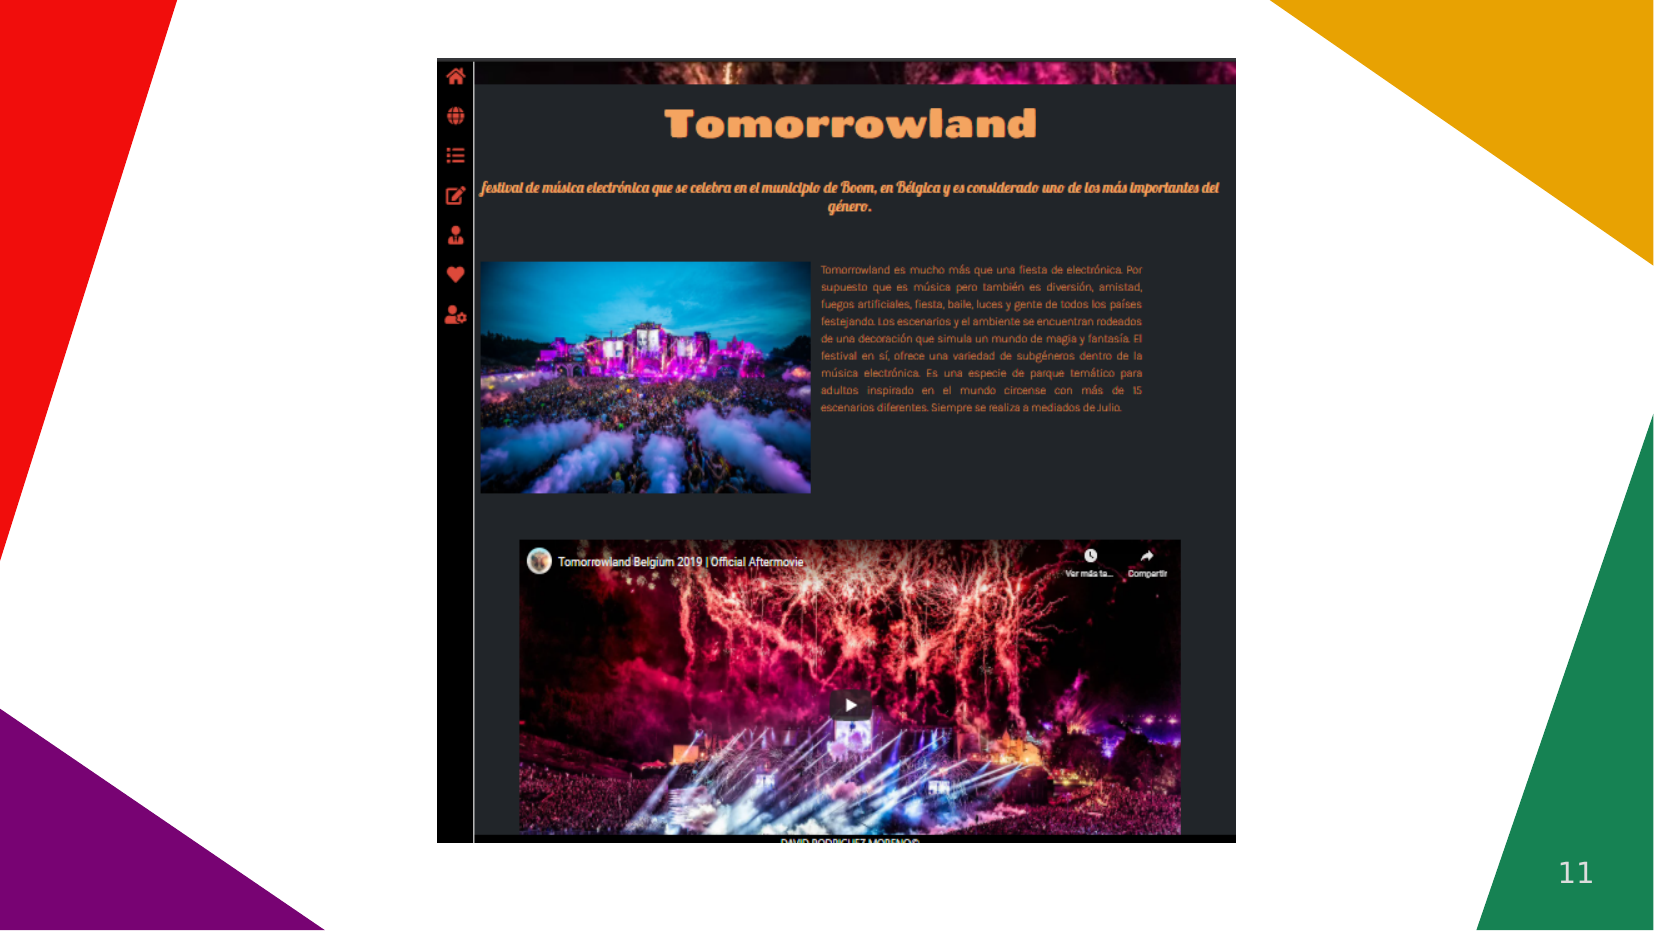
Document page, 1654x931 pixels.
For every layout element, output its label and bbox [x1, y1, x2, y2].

picture [437, 58, 1236, 843]
